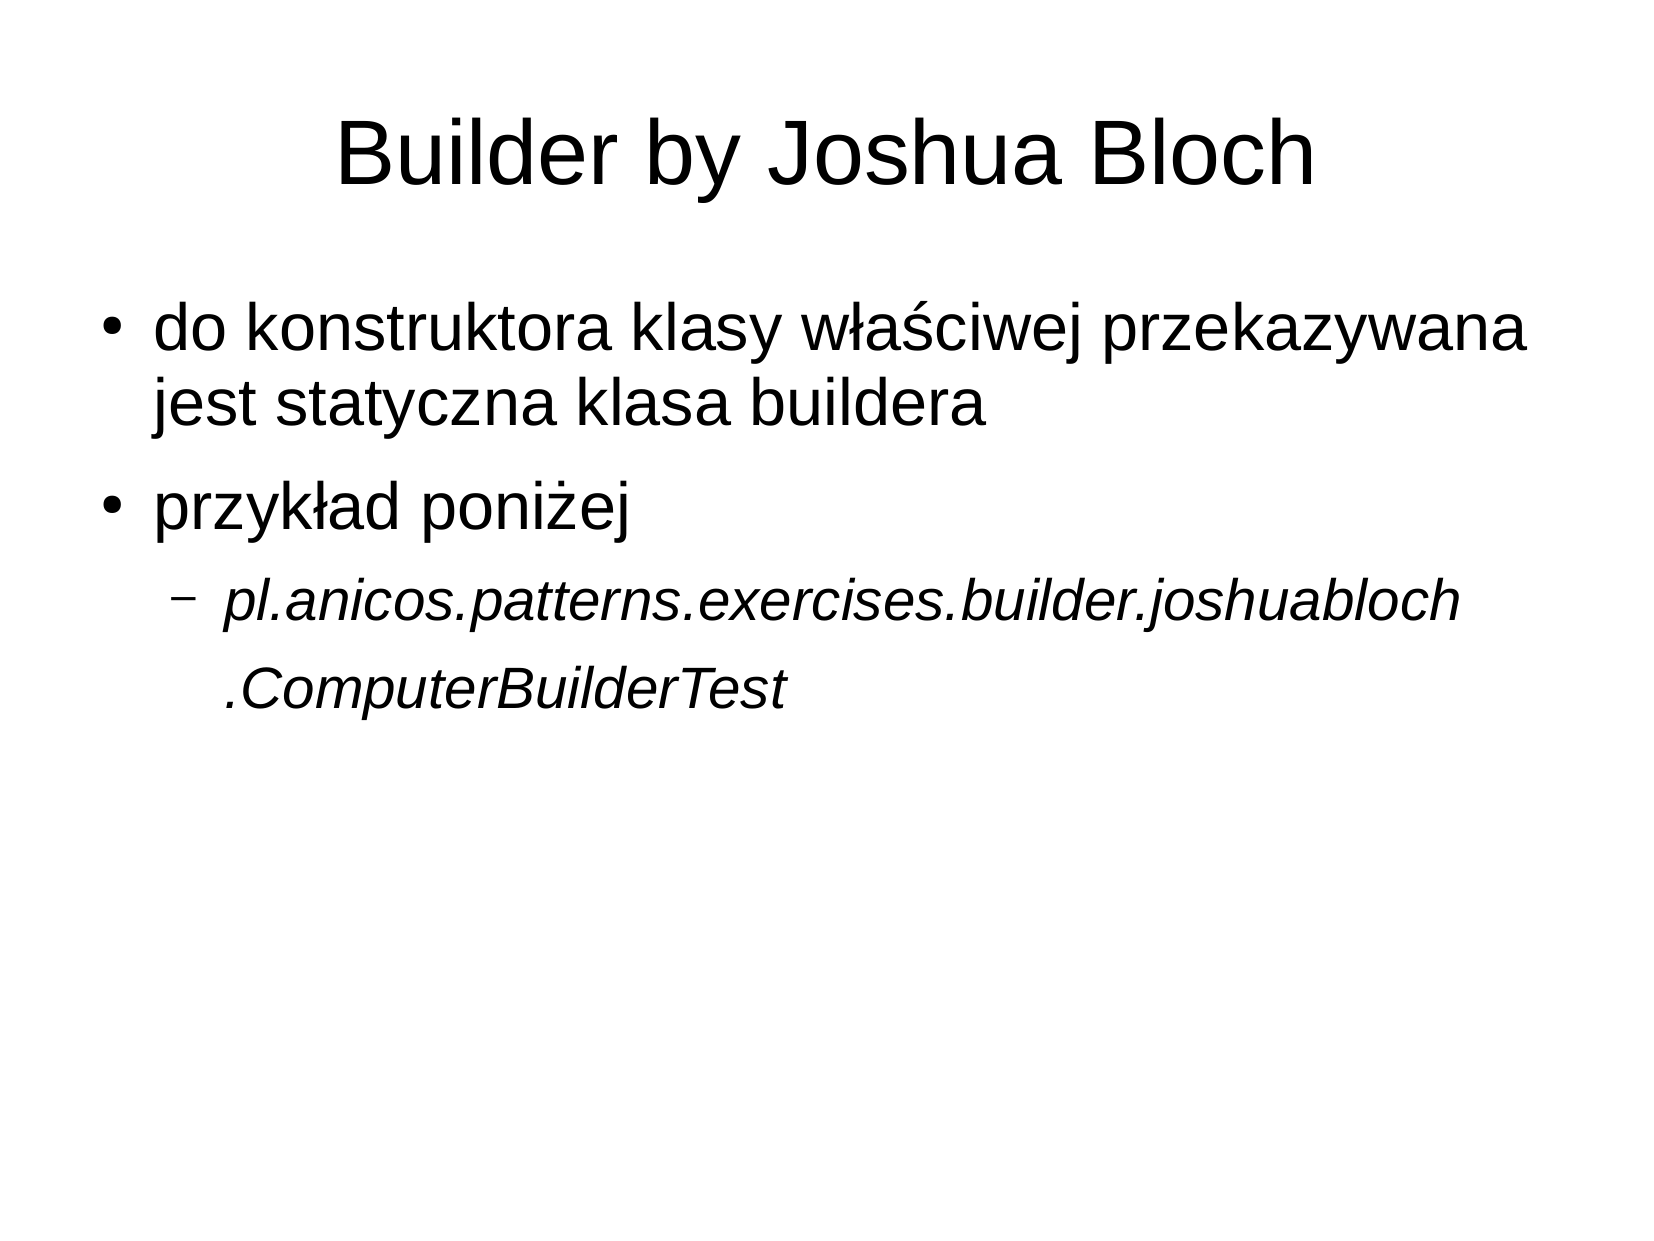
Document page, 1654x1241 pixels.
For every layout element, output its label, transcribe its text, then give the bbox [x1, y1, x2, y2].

list do konstruktora klasy właściwej przekazywana jest statyczna klasa buildera przykład poniżej pl.anicos.patterns.exercises.builder.joshuabloch .ComputerBuilderTest [82, 290, 1571, 1010]
title Builder by Joshua Bloch [82, 49, 1571, 257]
